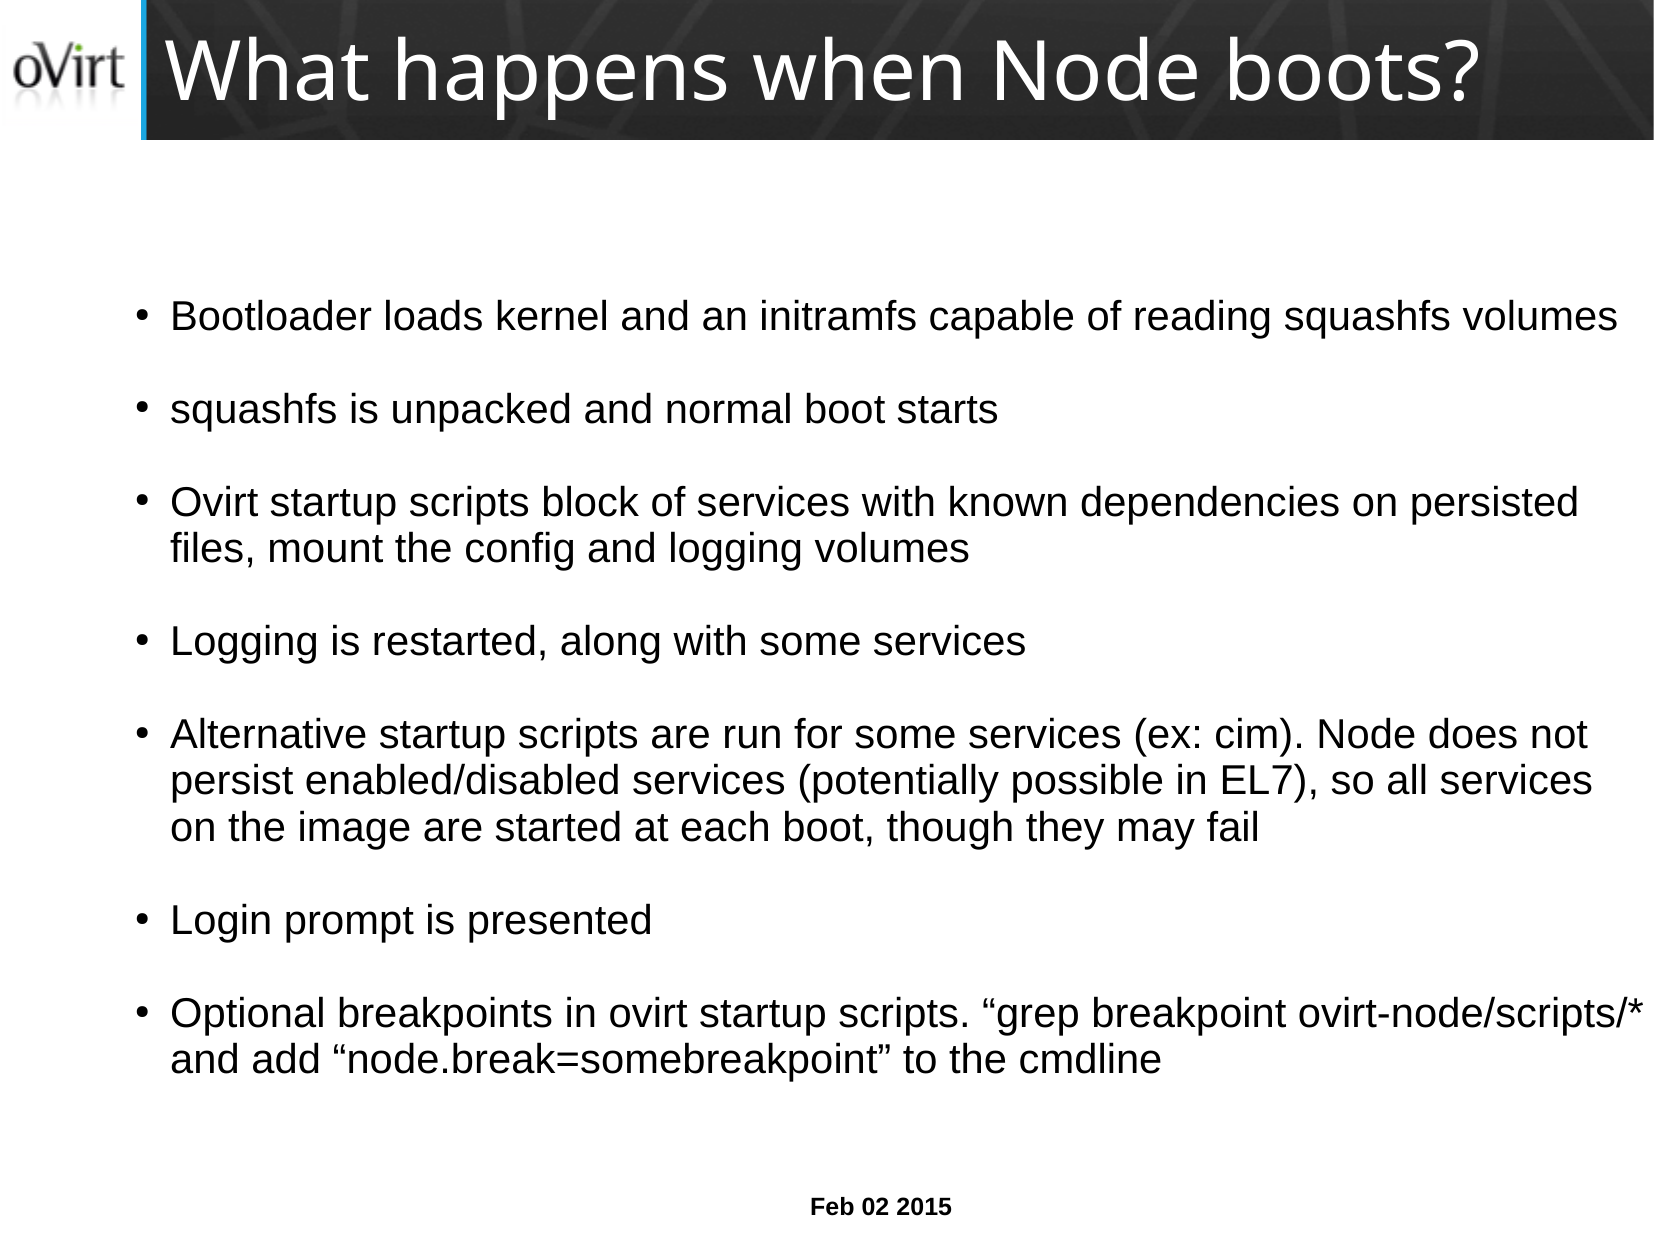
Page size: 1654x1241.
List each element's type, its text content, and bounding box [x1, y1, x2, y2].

text_box Bootloader loads kernel and an initramfs capable of reading squashfs volumes squashfs is unpacked and normal boot starts Ovirt startup scripts block of services with known dependencies on persisted files, mount the config and logging volumes Logging is restarted, along with some services Alternative startup scripts are run for some services (ex: cim). Node does not persist enabled/disabled services (potentially possible in EL7), so all services on the image are started at each boot, though they may fail Login prompt is presented Optional breakpoints in ovirt startup scripts. “grep breakpoint ovirt-node/scripts/* and add “node.break=somebreakpoint” to the cmdline [120, 285, 1654, 1090]
title What happens when Node boots? [164, 18, 1653, 119]
picture [0, 0, 1654, 140]
